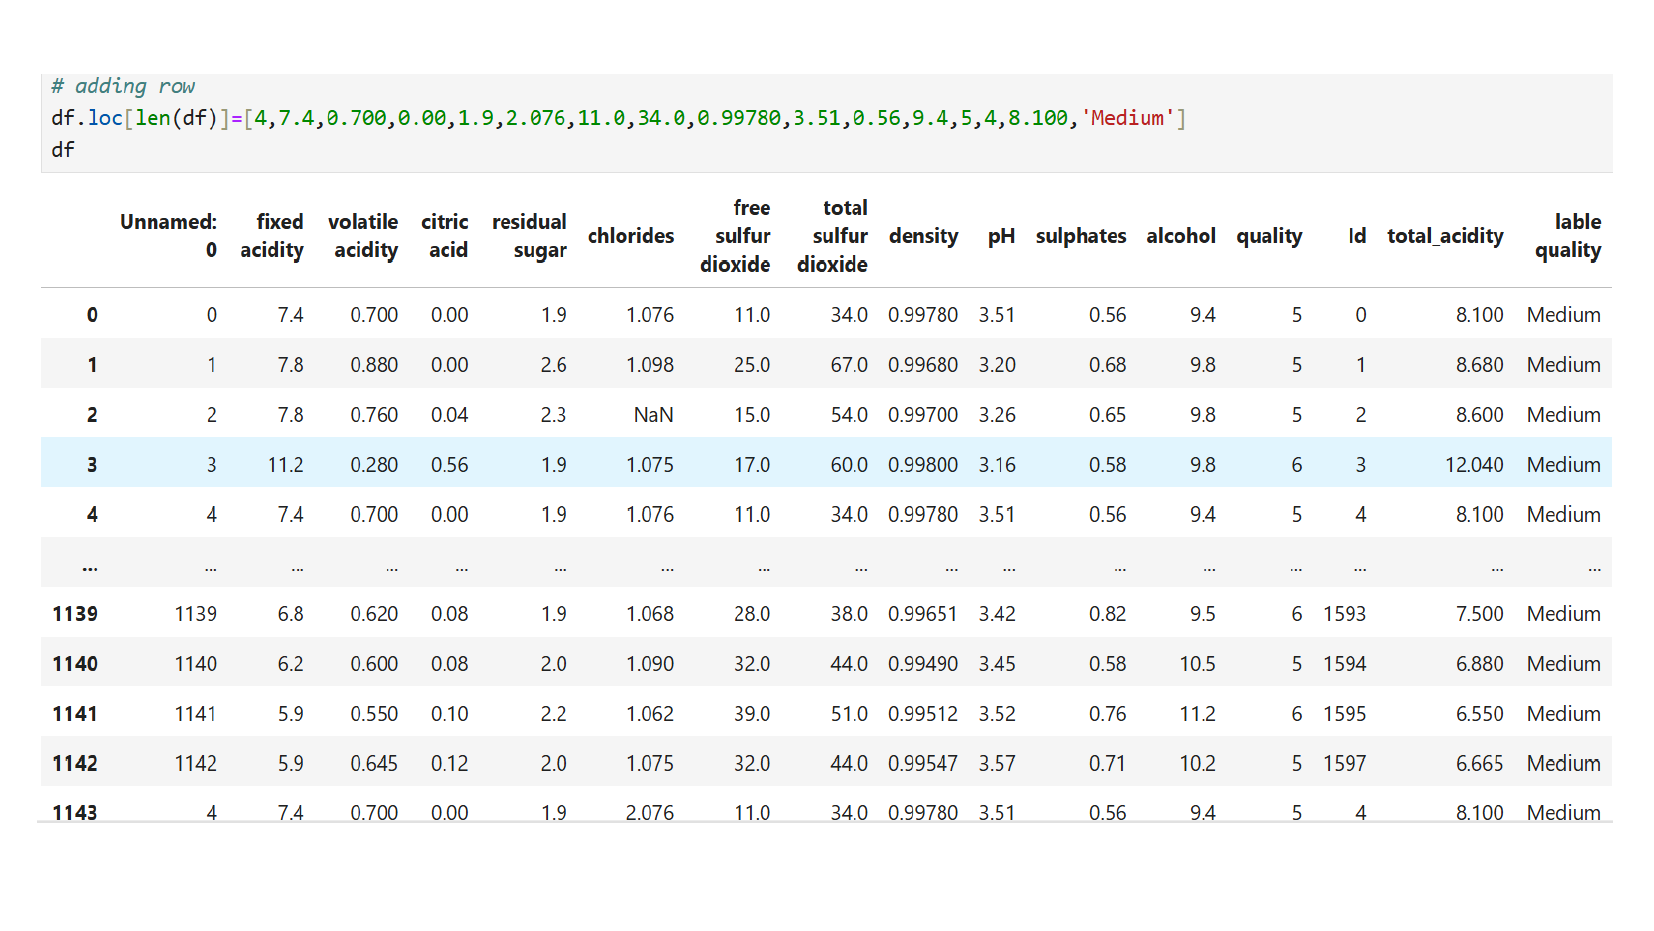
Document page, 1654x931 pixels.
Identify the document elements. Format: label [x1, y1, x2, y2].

picture [37, 74, 1613, 823]
